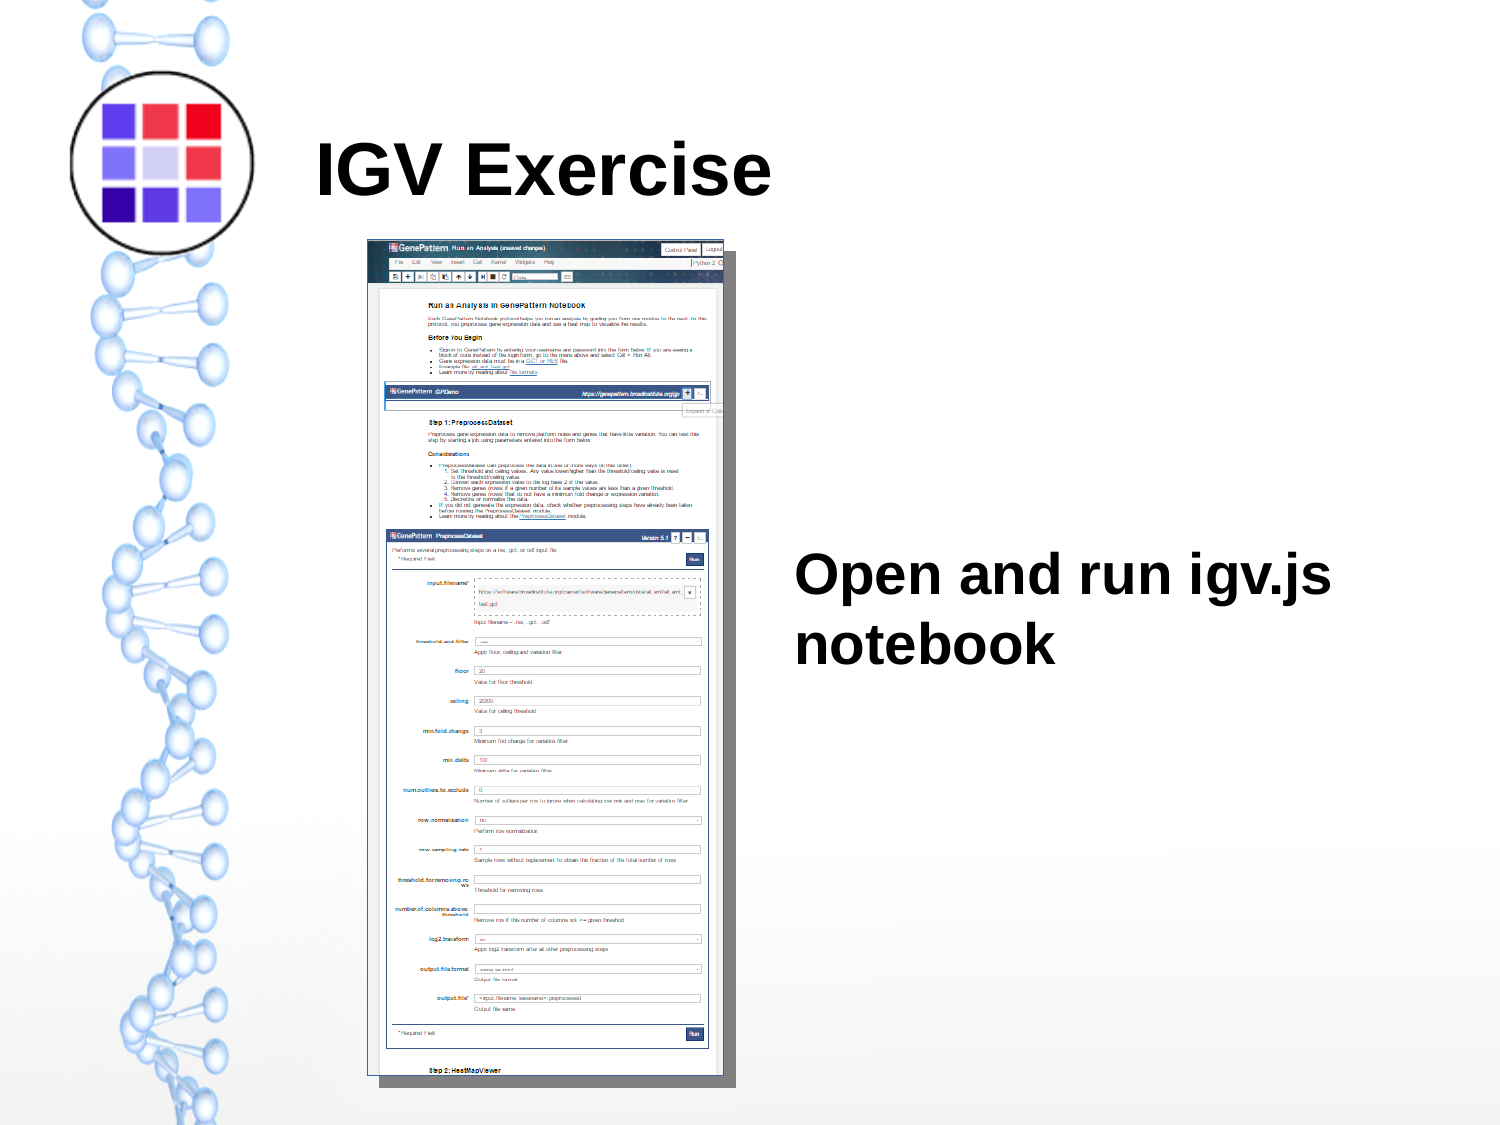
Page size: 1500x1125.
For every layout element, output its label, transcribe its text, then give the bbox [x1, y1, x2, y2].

text_box Open and run igv.js notebook [779, 528, 1440, 754]
picture [0, 0, 1500, 1125]
text_box IGV Exercise [299, 111, 1440, 220]
